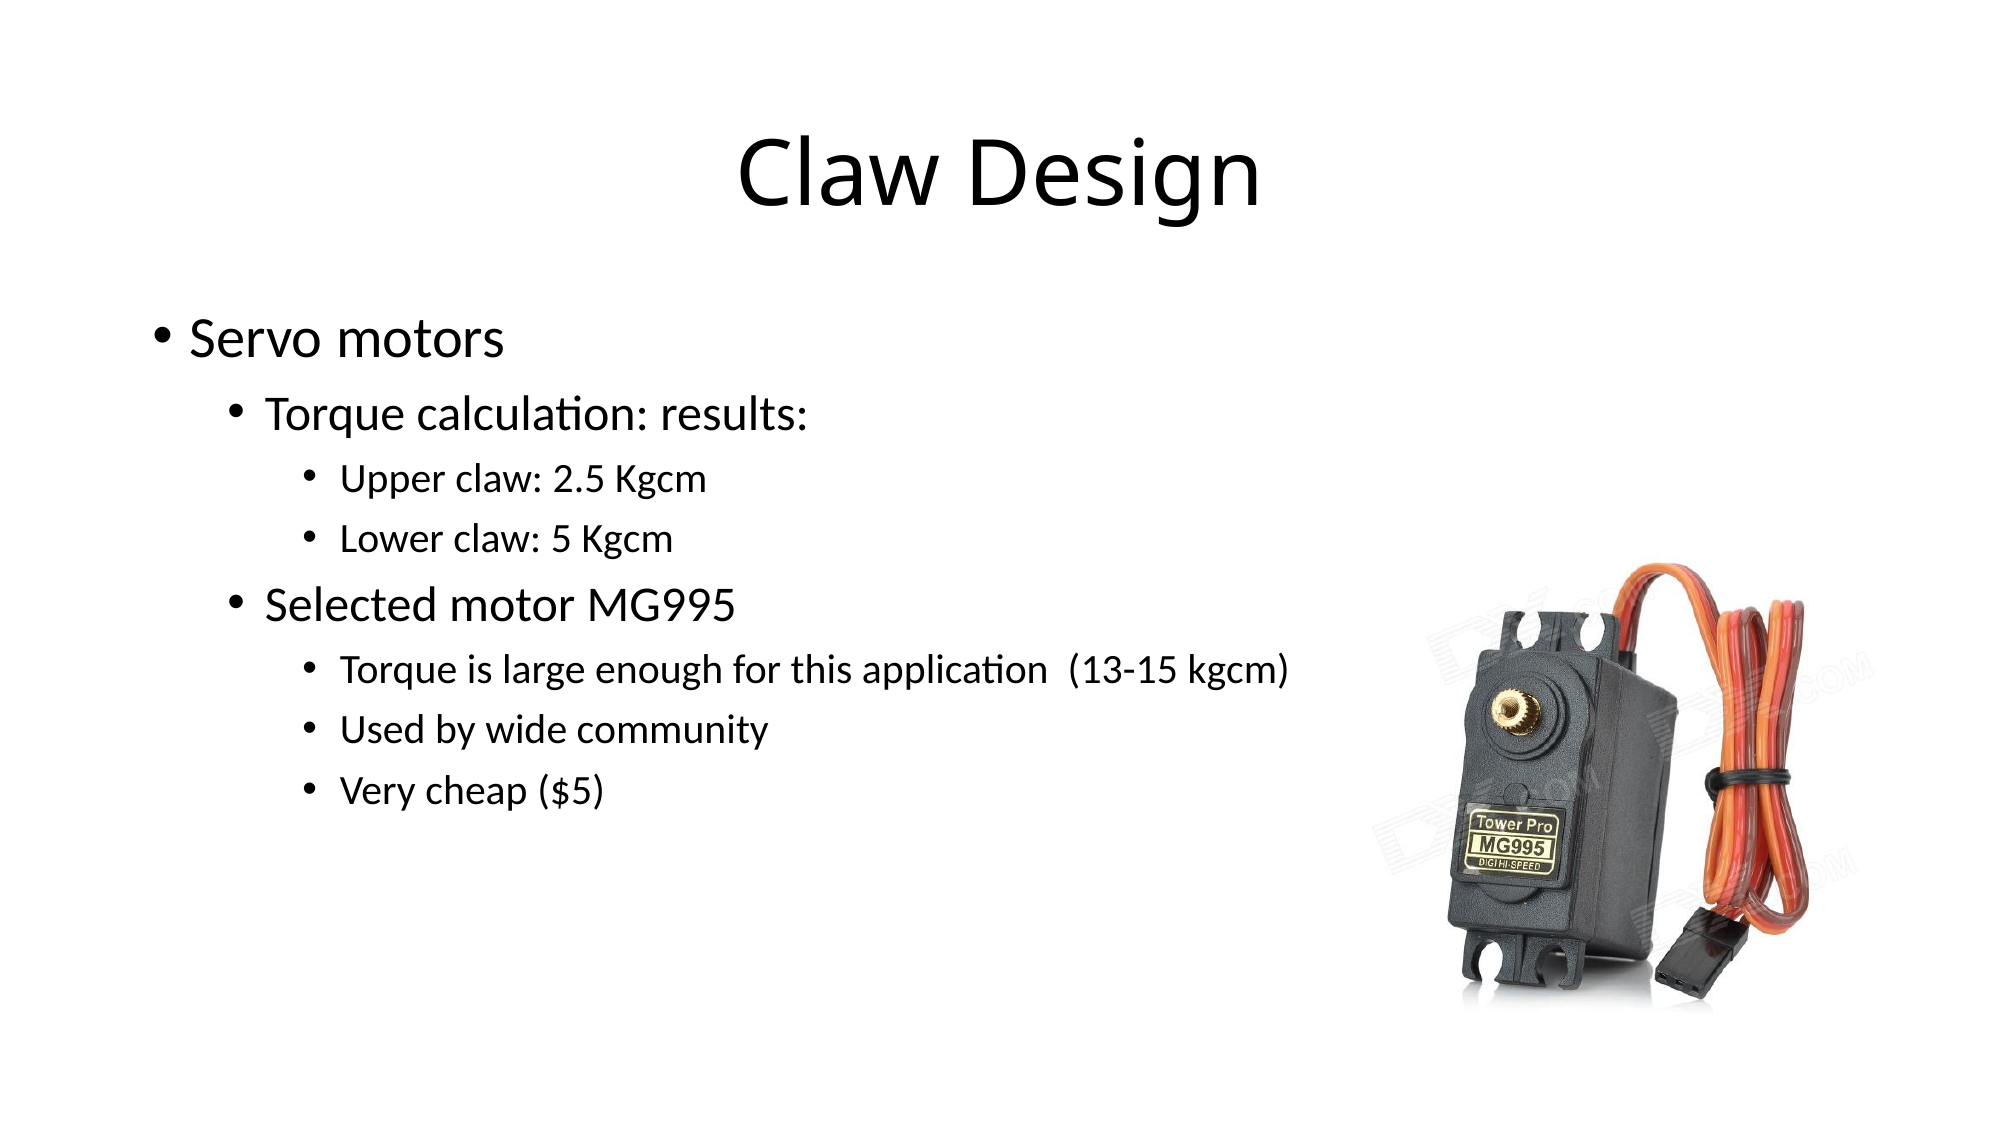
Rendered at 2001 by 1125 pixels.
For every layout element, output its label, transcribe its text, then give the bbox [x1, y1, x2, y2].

title Claw Design [137, 59, 1863, 278]
picture [1372, 514, 1883, 1025]
list Servo motors Torque calculation: results: Upper claw: 2.5 Kgcm Lower claw: 5 Kgcm Selected motor MG995 Torque is large enough for this application (13-15 kgcm) Used by wide community Very cheap ($5) [137, 299, 1863, 1014]
